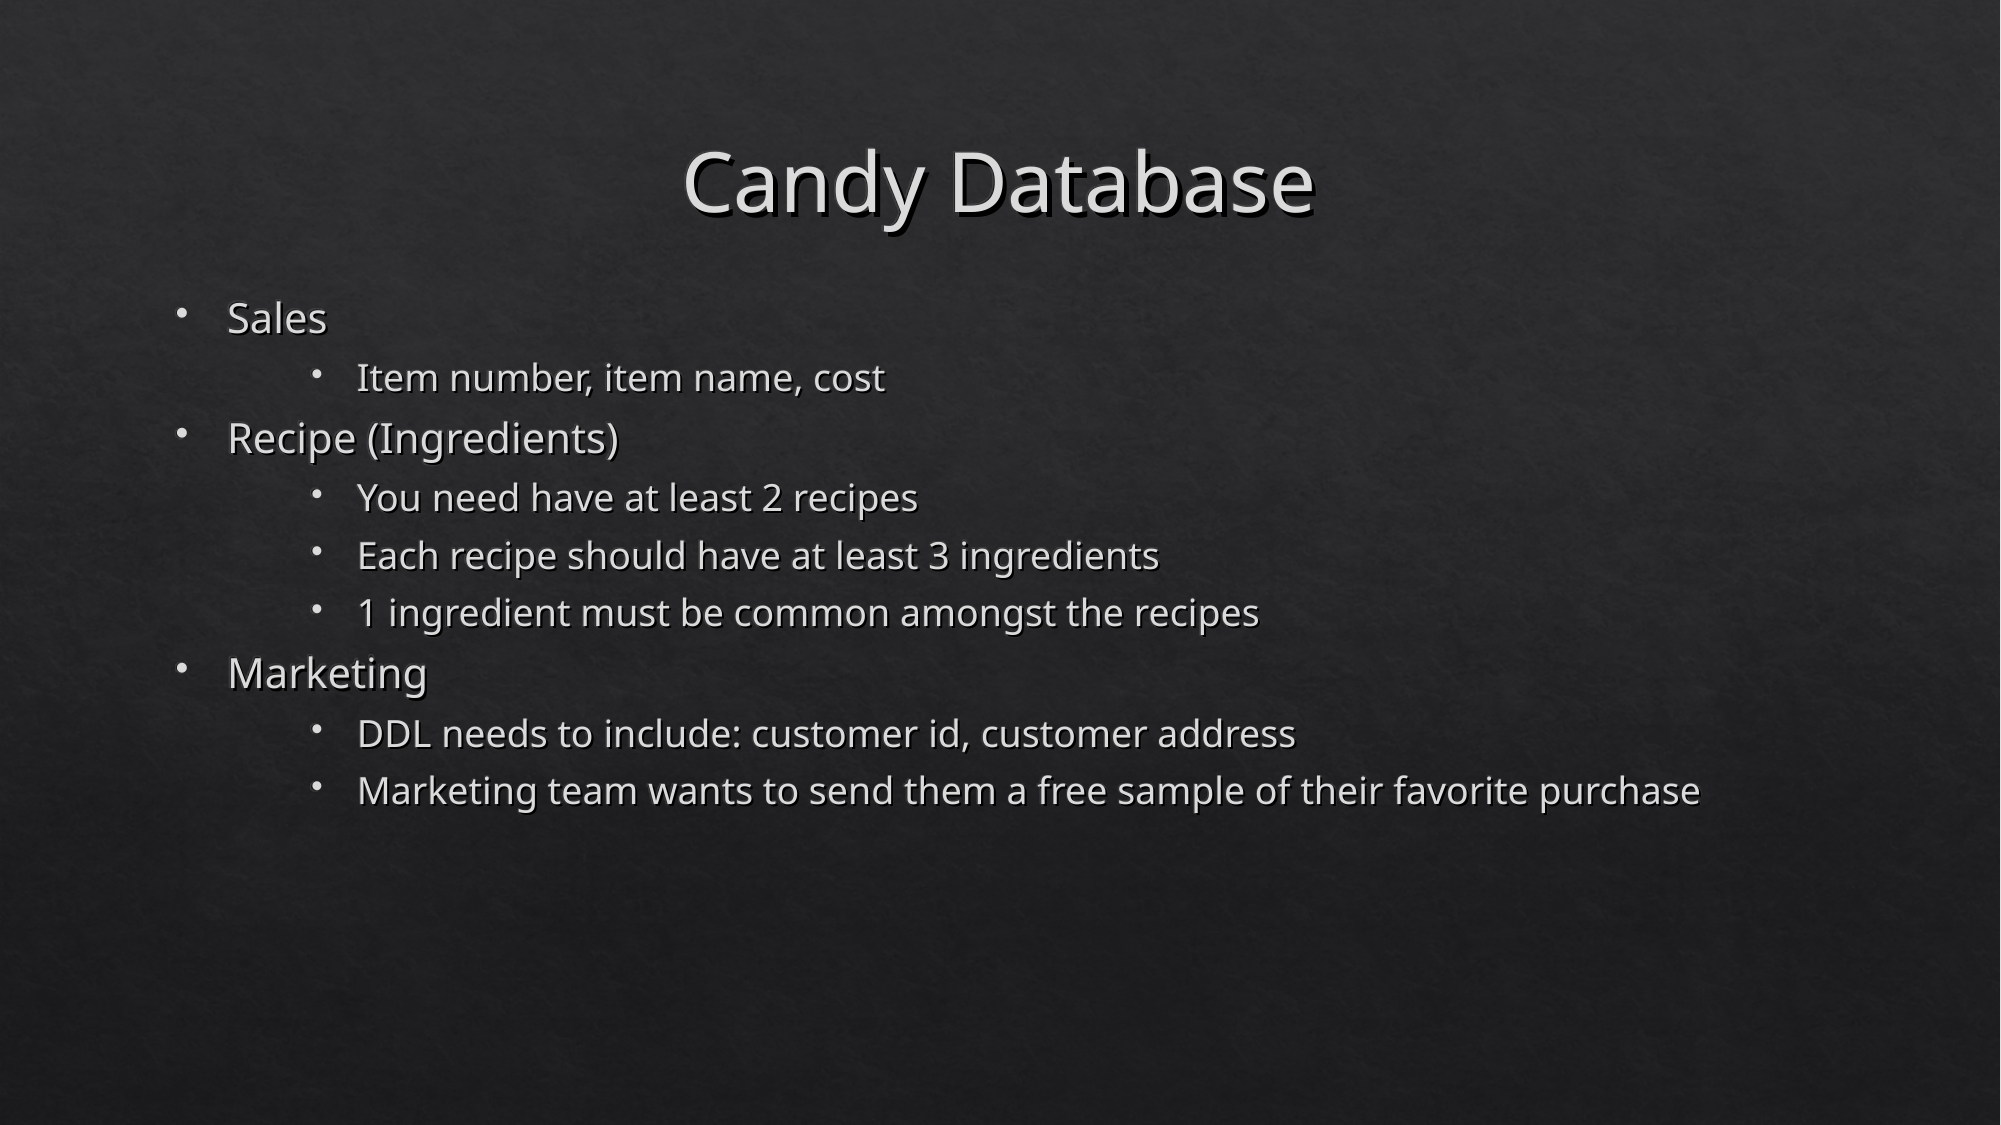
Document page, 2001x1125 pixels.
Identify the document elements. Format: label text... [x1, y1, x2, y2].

title Candy Database [149, 99, 1849, 260]
list Sales Item number, item name, cost Recipe (Ingredients) You need have at least 2 recipes Each recipe should have at least 3 ingredients 1 ingredient must be common amongst the recipes Marketing DDL needs to include: customer id, customer address Marketing team wants to send them a free sample of their favorite purchase [149, 284, 1849, 1010]
